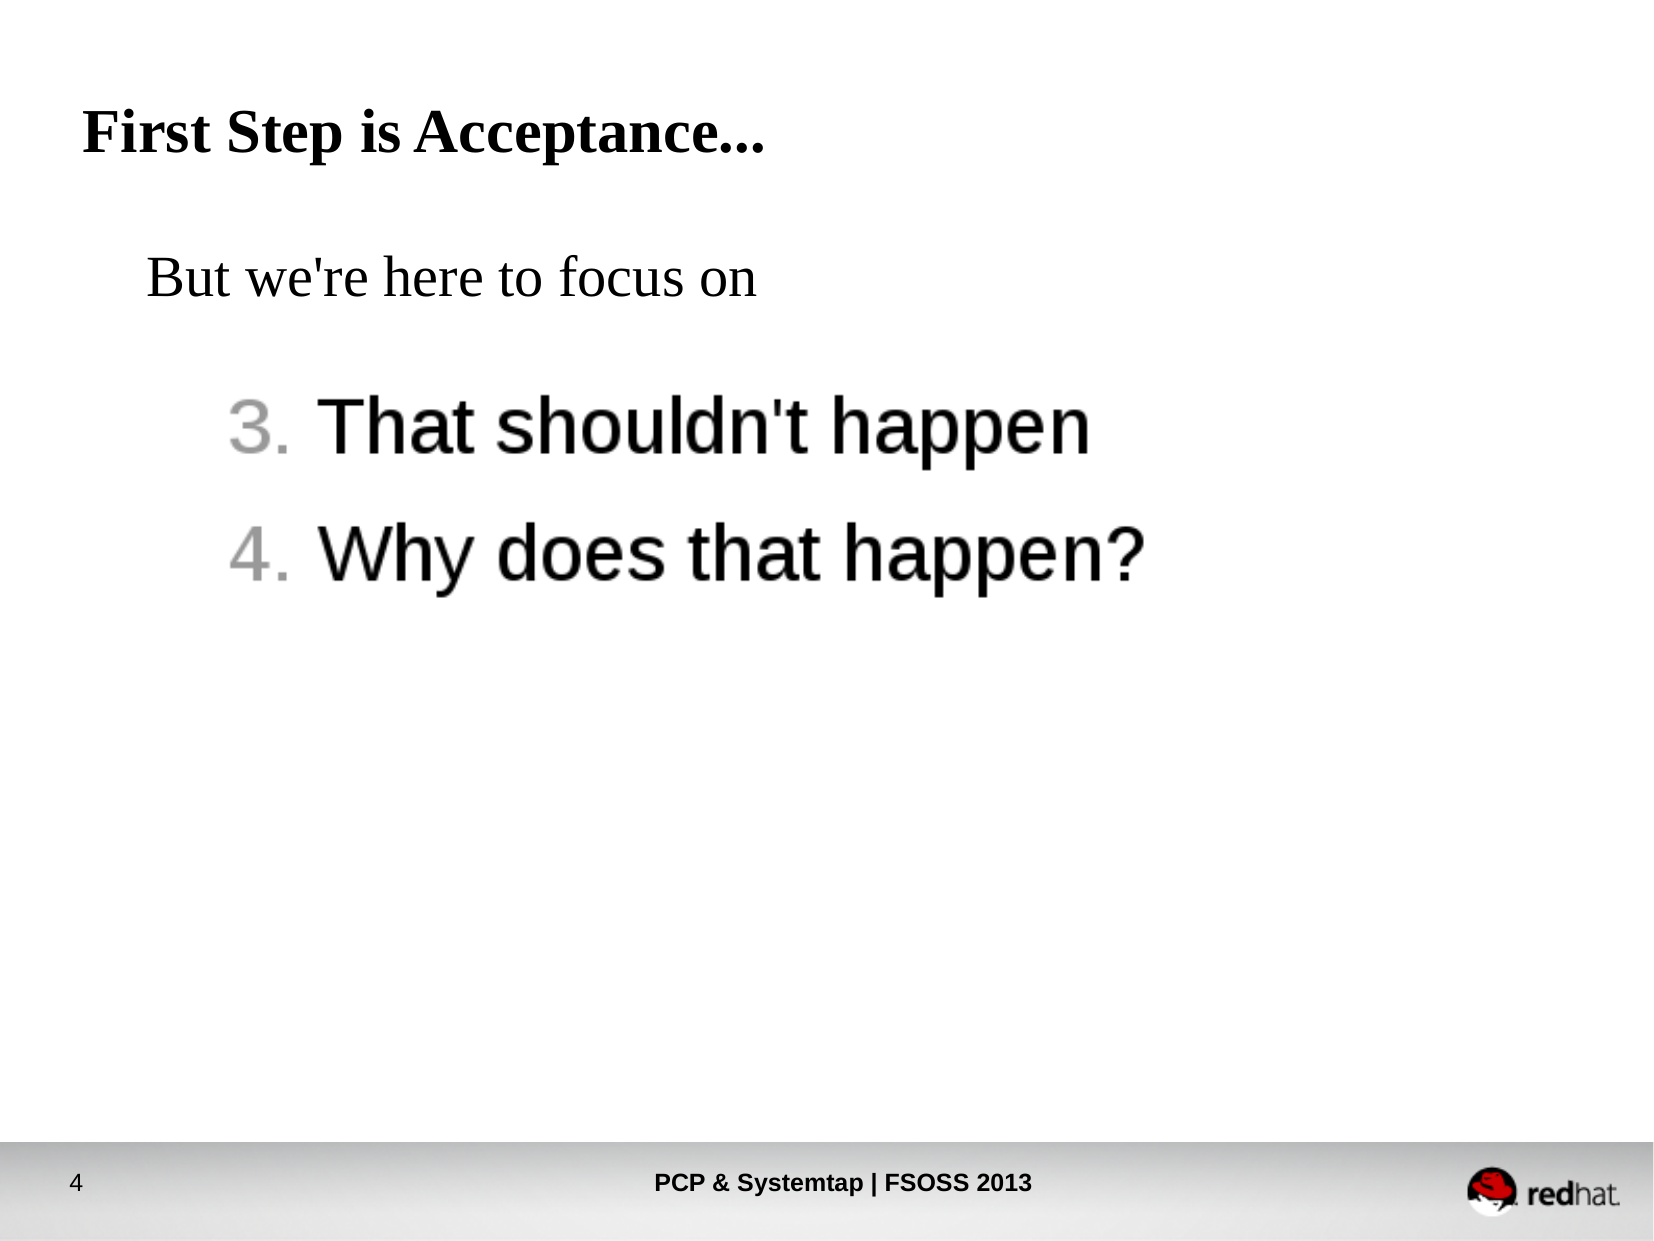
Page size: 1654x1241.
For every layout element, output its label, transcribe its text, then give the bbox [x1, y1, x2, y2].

picture [0, 1142, 1654, 1241]
title First Step is Acceptance... [82, 37, 1571, 226]
list But we're here to focus on [86, 244, 1576, 1039]
picture [187, 379, 1221, 676]
